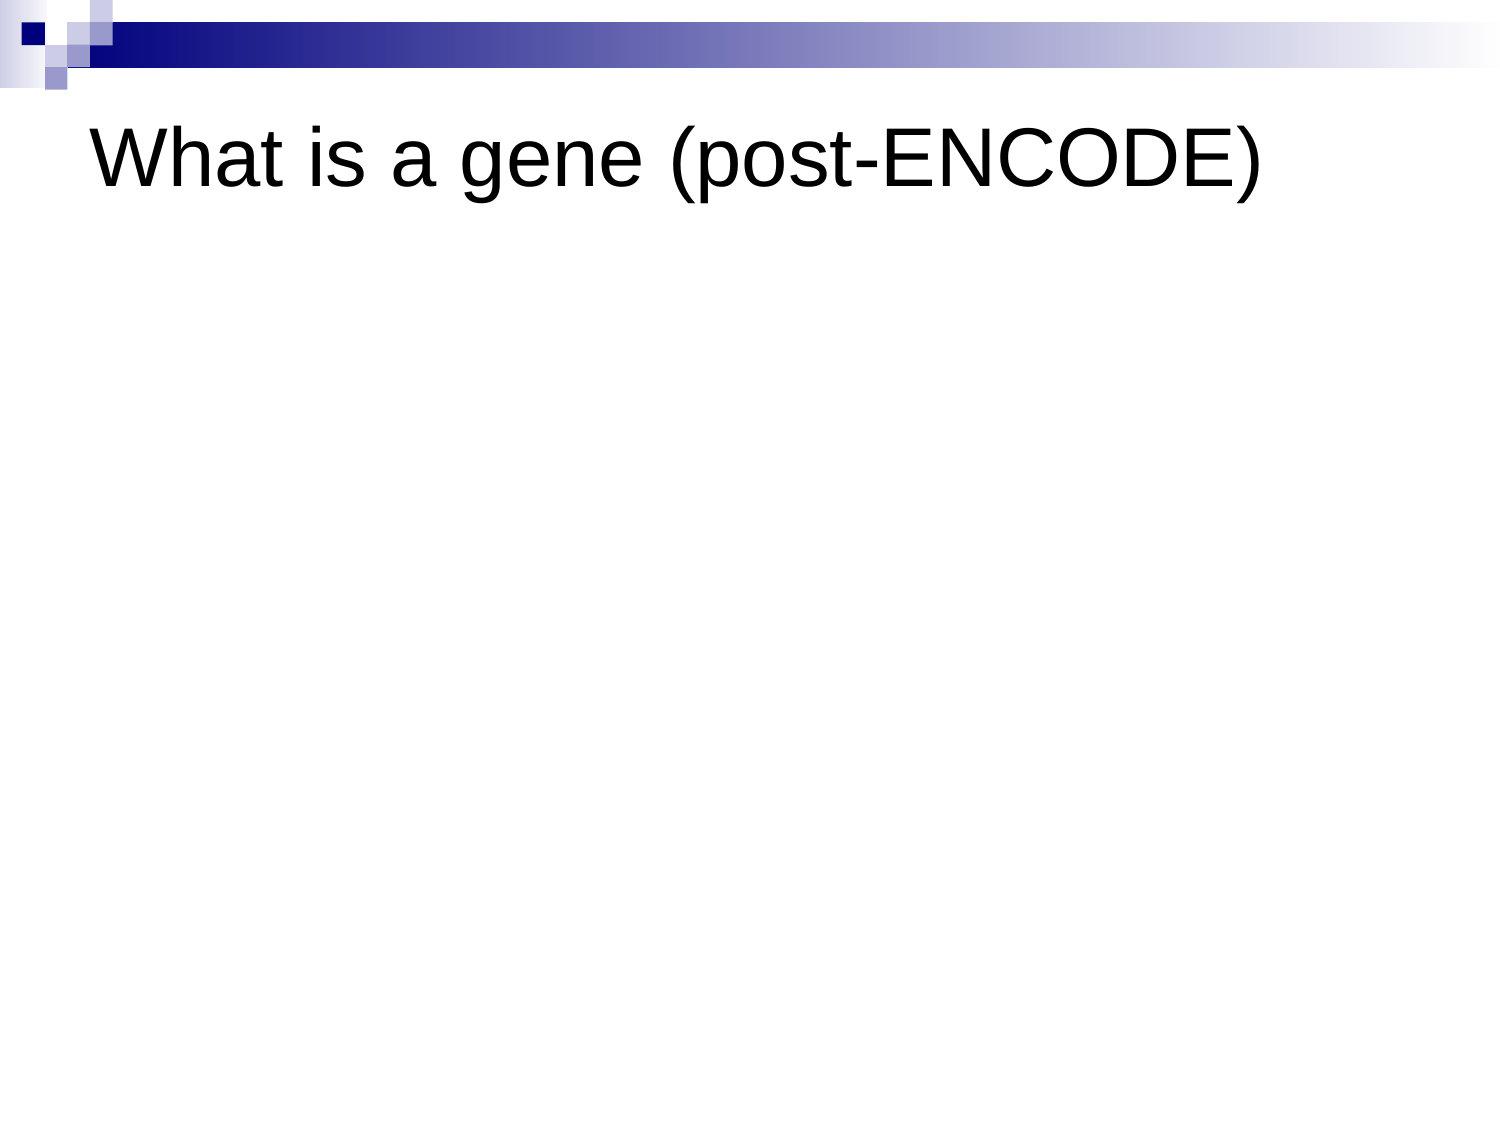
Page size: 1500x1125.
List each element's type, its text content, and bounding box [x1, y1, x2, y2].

title What is a gene (post-ENCODE) [75, 45, 1426, 262]
